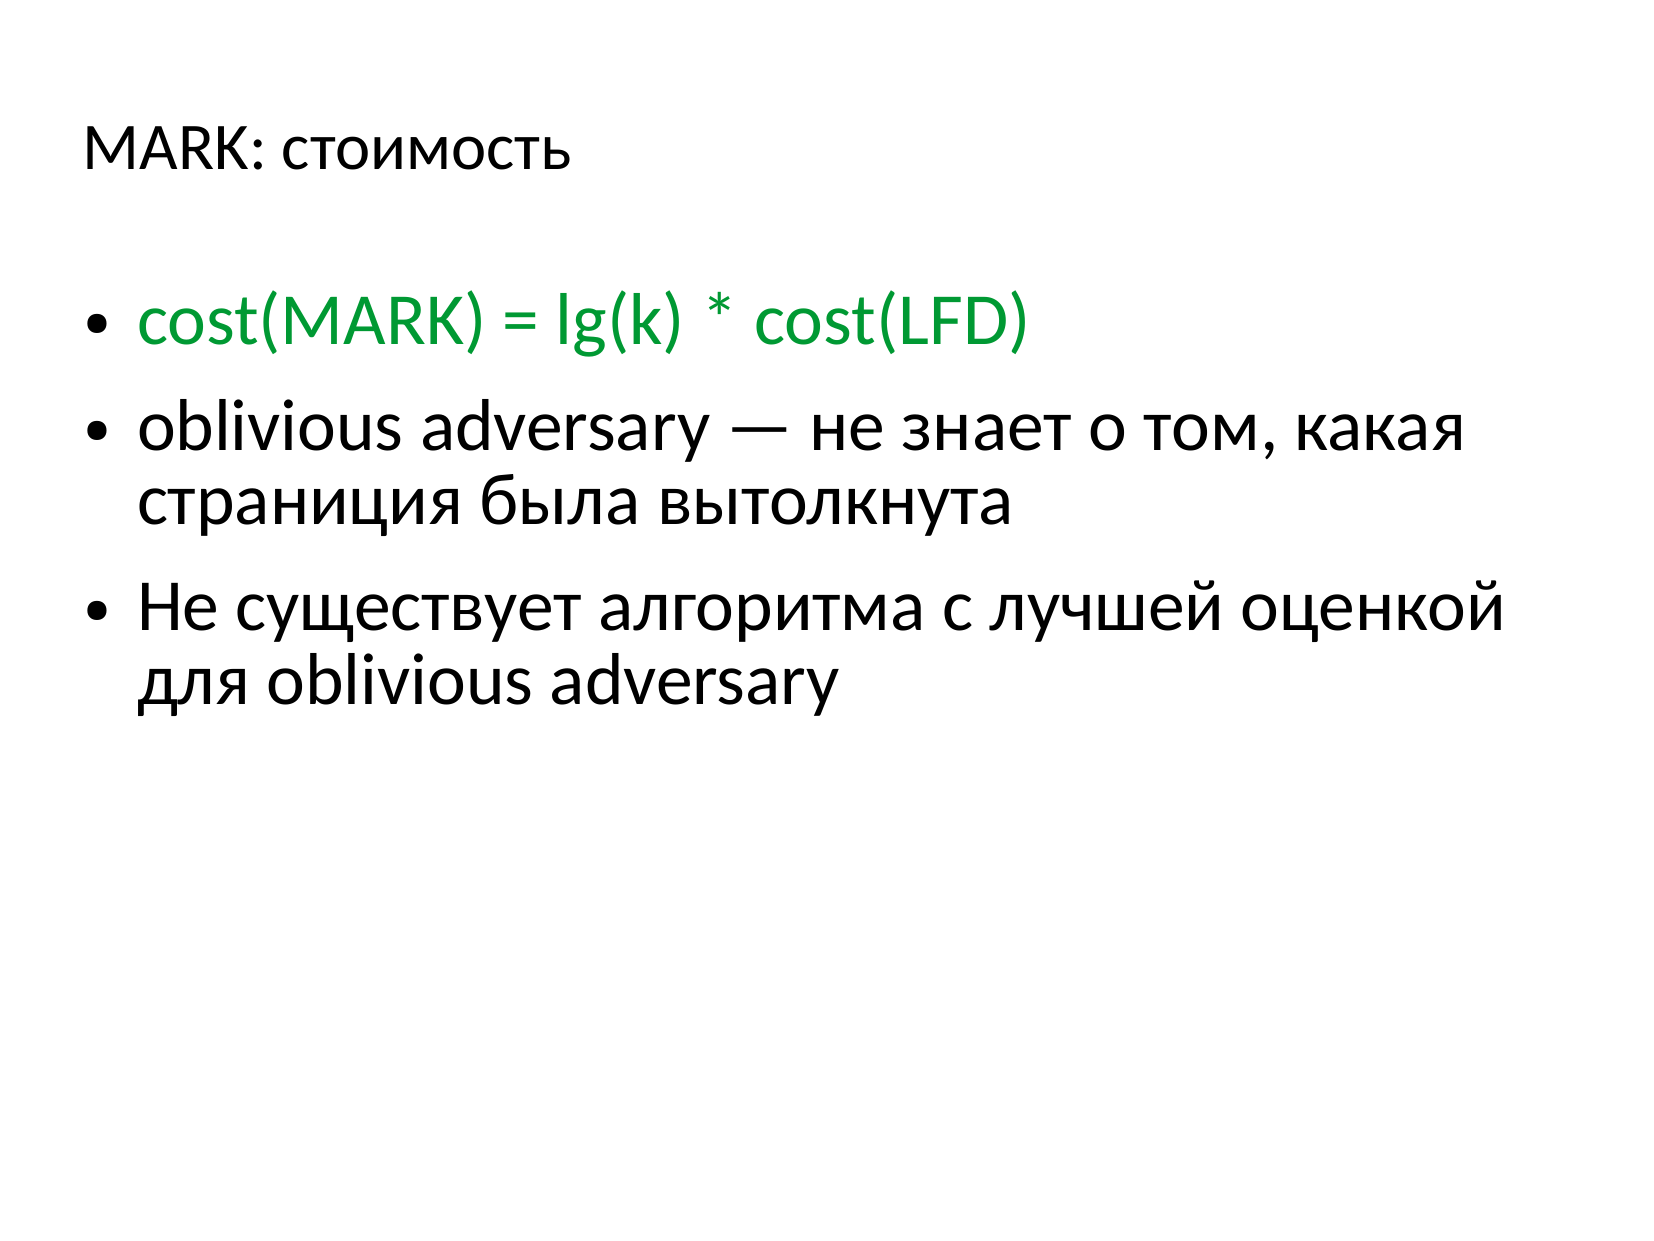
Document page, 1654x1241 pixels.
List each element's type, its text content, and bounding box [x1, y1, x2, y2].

title MARK: стоимость [82, 49, 1571, 257]
list cost(MARK) = lg(k) * cost(LFD) oblivious adversary — не знает о том, какая страниция была вытолкнута Не существует алгоритма с лучшей оценкой для oblivious adversary [66, 289, 1555, 1108]
